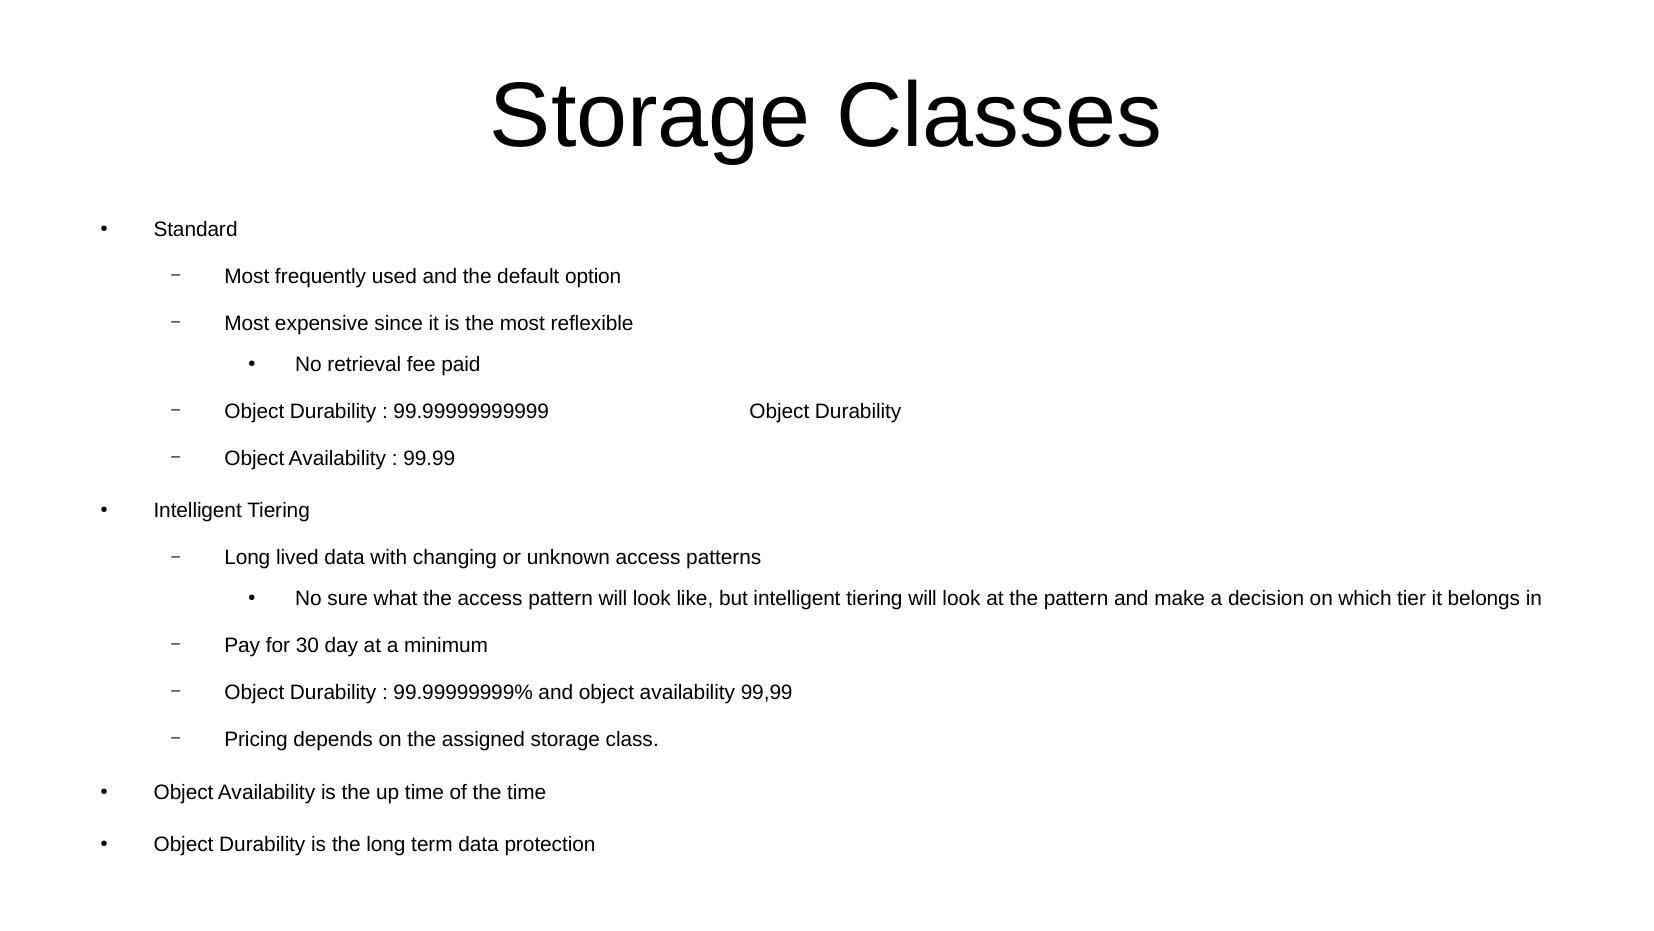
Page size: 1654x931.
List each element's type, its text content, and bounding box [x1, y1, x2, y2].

list Standard Most frequently used and the default option Most expensive since it is the most reflexible No retrieval fee paid Object Durability : 99.99999999999 Object Durability Object Availability : 99.99 Intelligent Tiering Long lived data with changing or unknown access patterns No sure what the access pattern will look like, but intelligent tiering will look at the pattern and make a decision on which tier it belongs in Pay for 30 day at a minimum Object Durability : 99.99999999% and object availability 99,99 Pricing depends on the assigned storage class. Object Availability is the up time of the time Object Durability is the long term data protection [82, 217, 1636, 916]
title Storage Classes [82, 37, 1571, 193]
